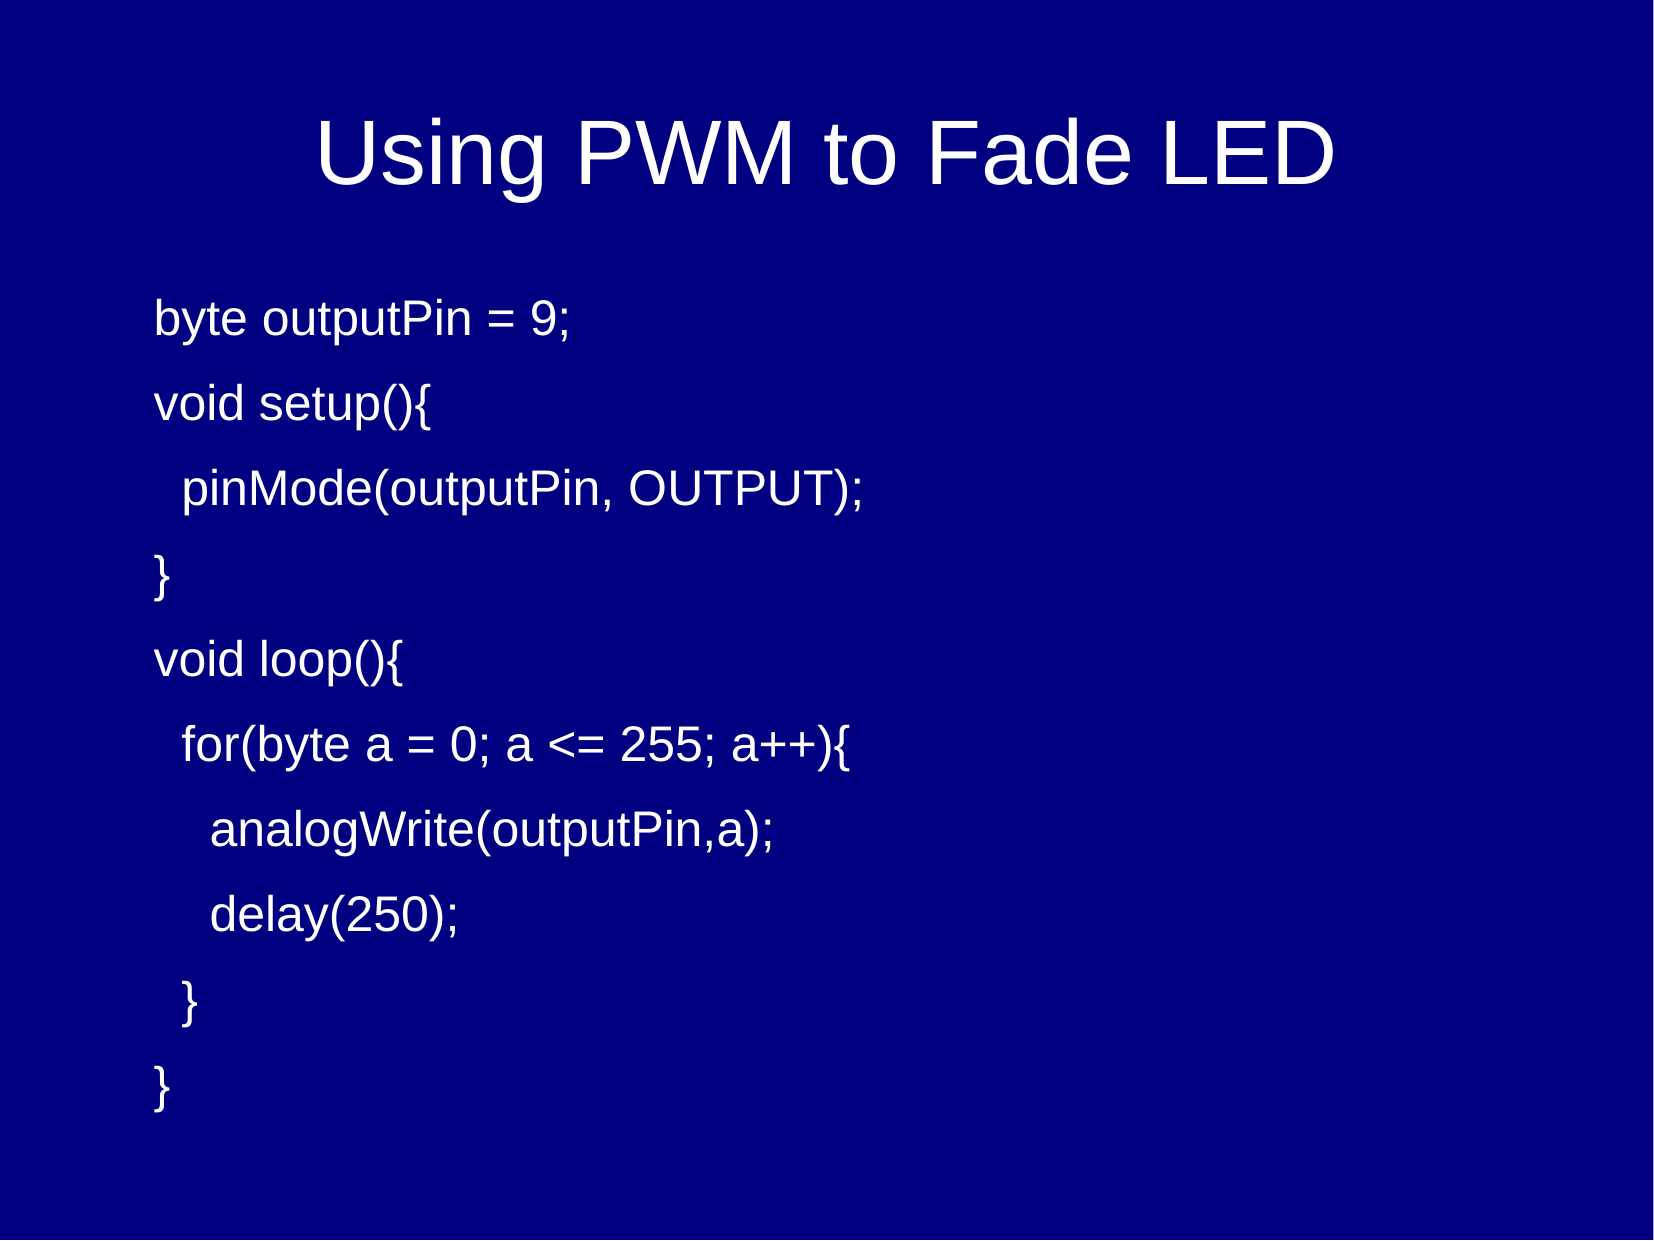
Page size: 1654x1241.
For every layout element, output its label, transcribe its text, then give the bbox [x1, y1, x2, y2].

title Using PWM to Fade LED [82, 49, 1571, 257]
list byte outputPin = 9; void setup(){ pinMode(outputPin, OUTPUT); } void loop(){ for(byte a = 0; a <= 255; a++){ analogWrite(outputPin,a); delay(250); } } [82, 290, 1571, 1113]
